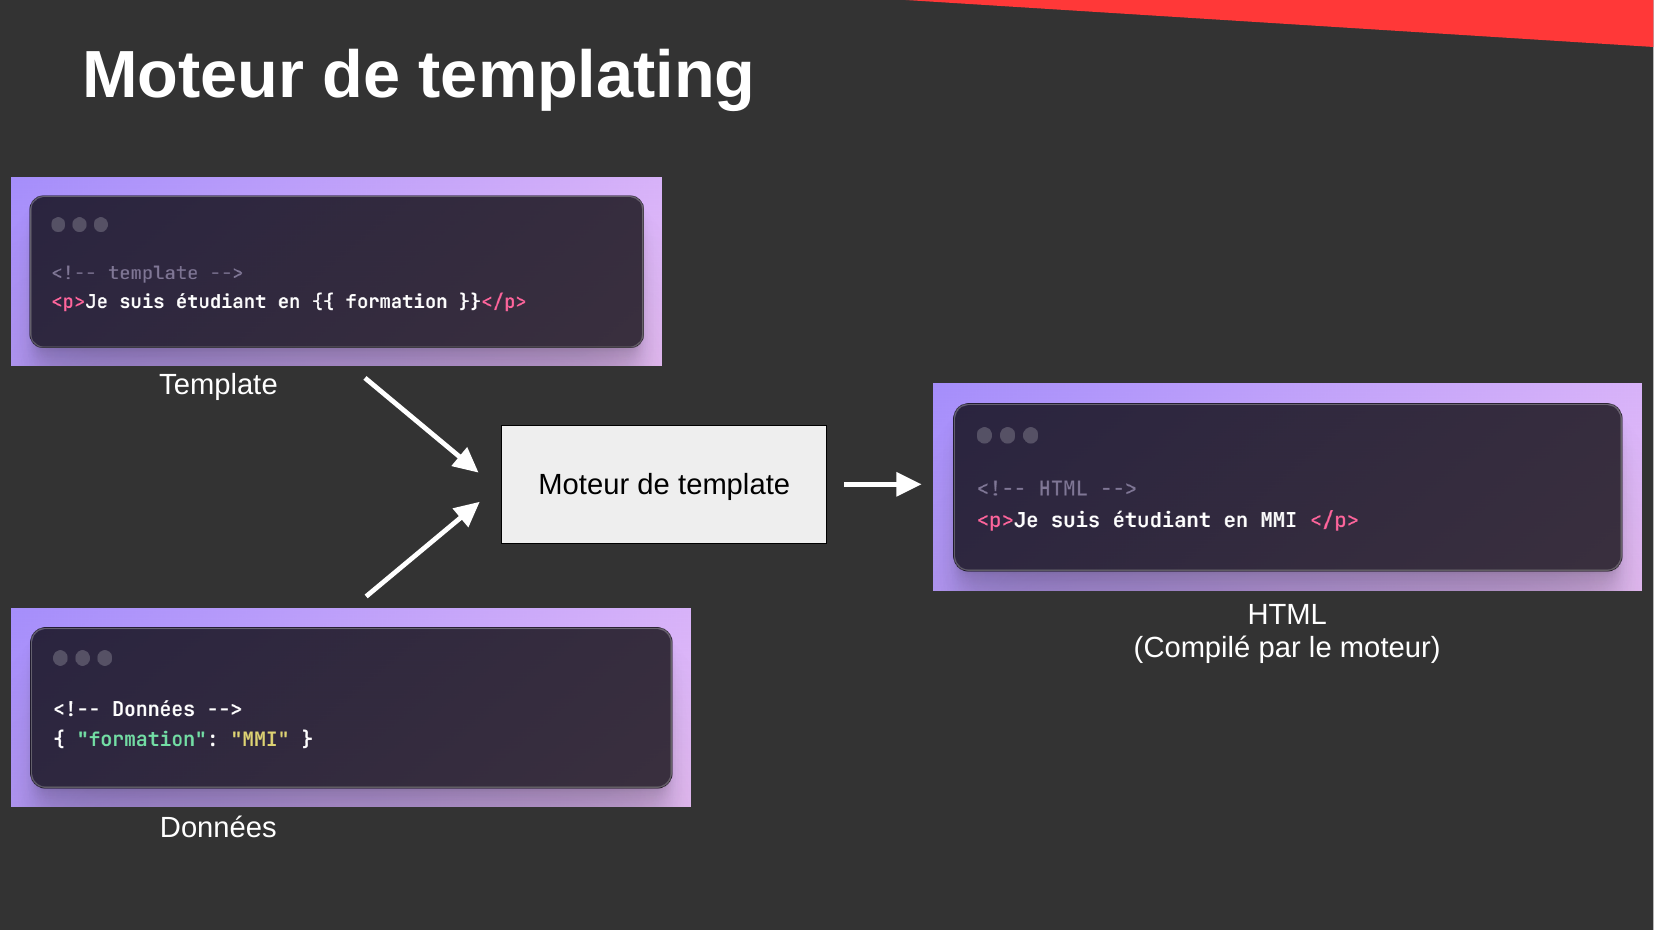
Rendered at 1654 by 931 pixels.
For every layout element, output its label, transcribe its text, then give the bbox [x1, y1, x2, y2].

text_box Template [11, 360, 426, 418]
text_box Moteur de template [501, 425, 827, 544]
picture [11, 177, 662, 366]
text_box [905, 0, 1654, 48]
text_box Données [11, 807, 426, 860]
picture [11, 608, 691, 807]
title Moteur de templating [82, 37, 1571, 114]
text_box HTML (Compilé par le moteur) [1080, 590, 1495, 671]
picture [933, 383, 1642, 591]
